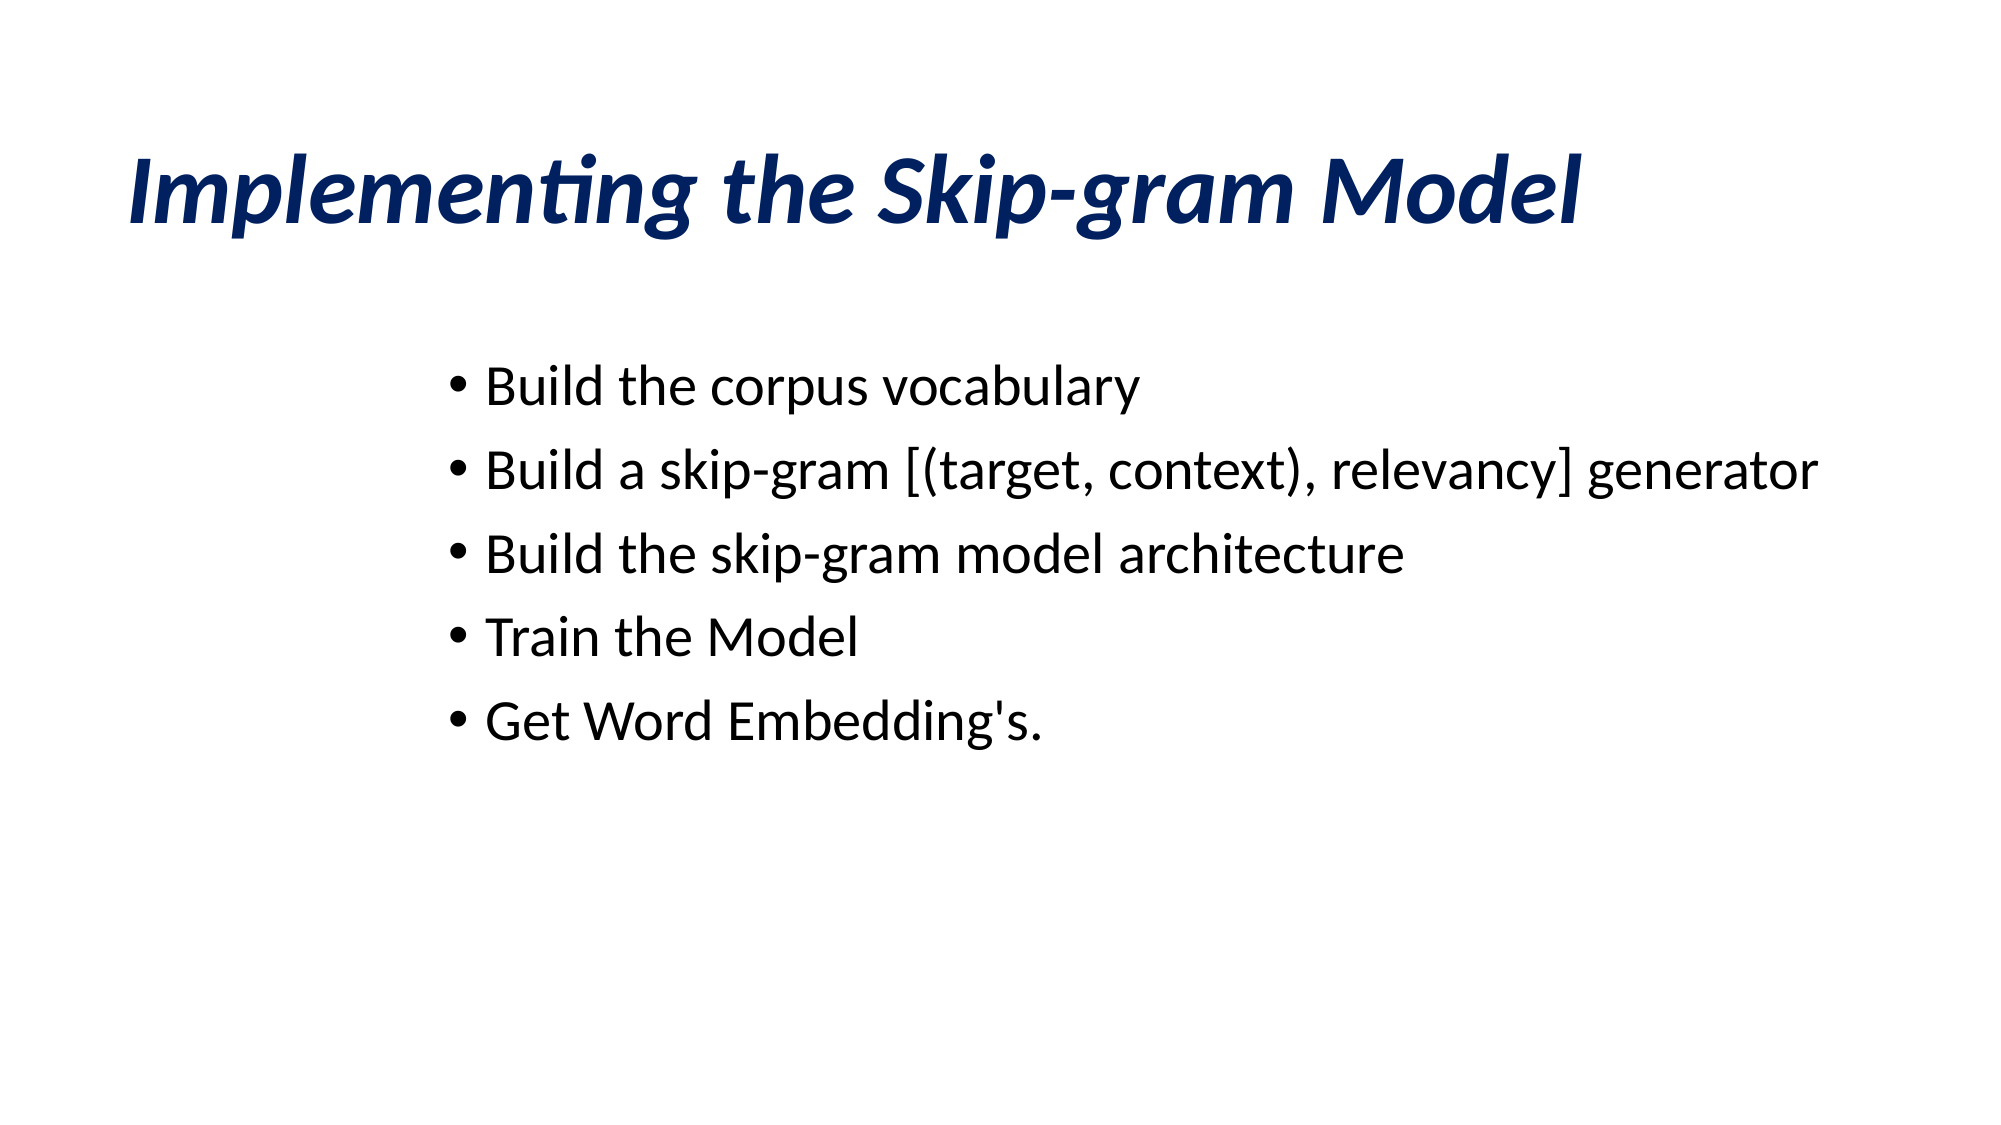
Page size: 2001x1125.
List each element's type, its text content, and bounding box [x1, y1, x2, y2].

title Implementing the Skip-gram Model [111, 130, 1837, 349]
list Build the corpus vocabulary Build a skip-gram [(target, context), relevancy] generator Build the skip-gram model architecture Train the Model Get Word Embedding's. [433, 348, 2000, 1062]
